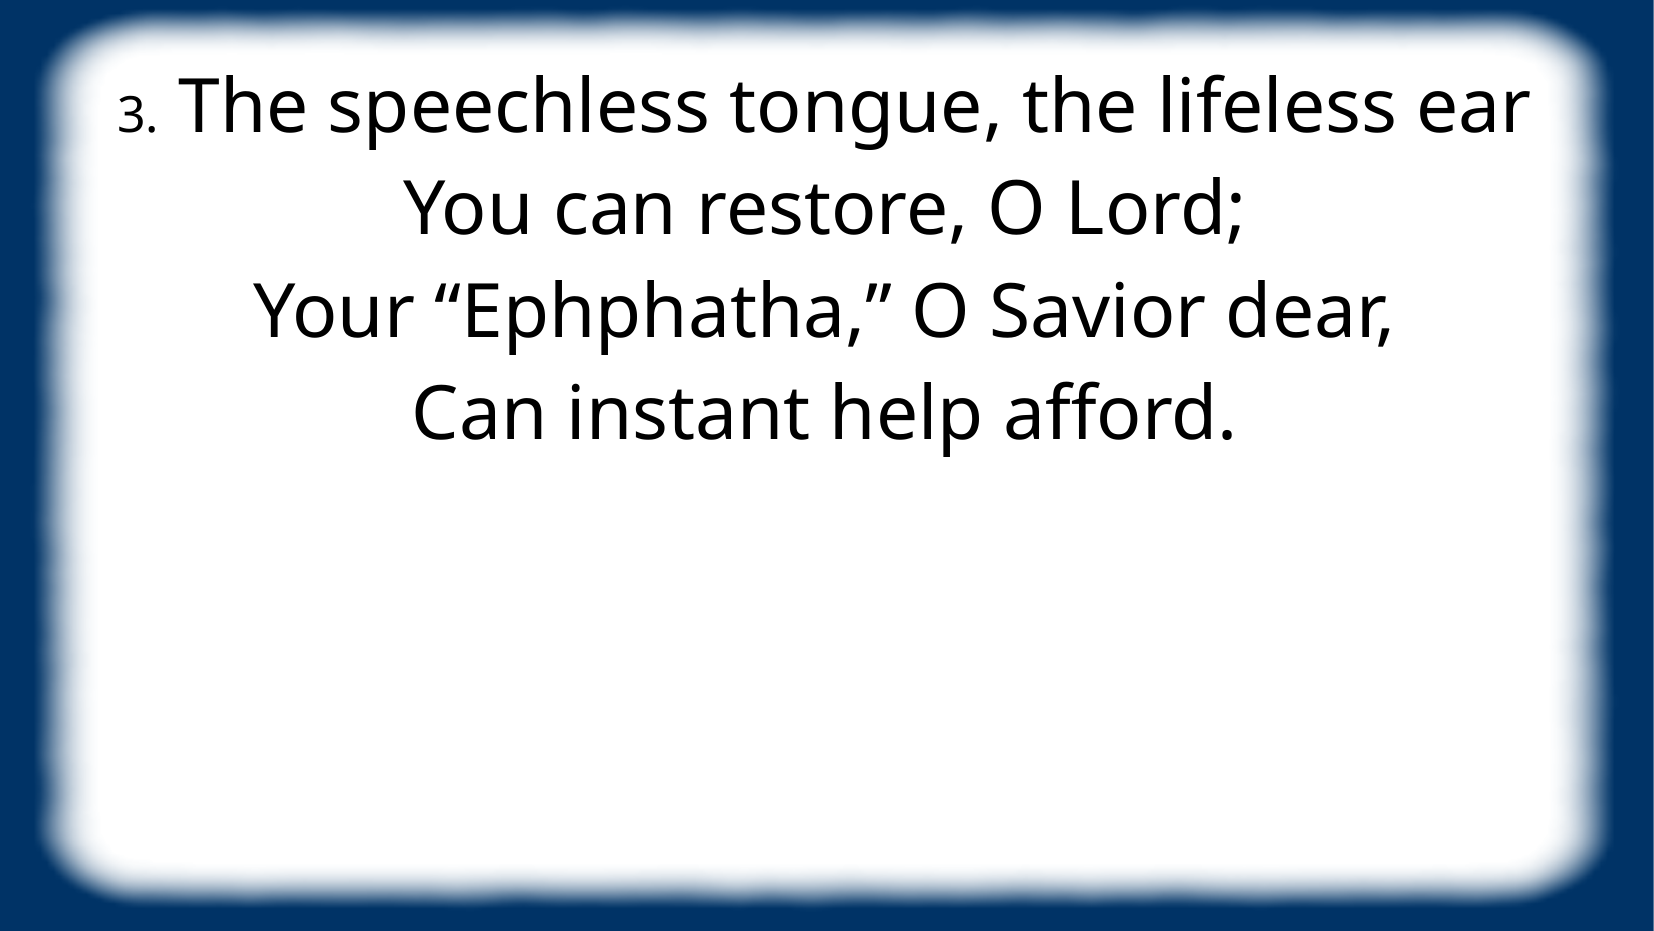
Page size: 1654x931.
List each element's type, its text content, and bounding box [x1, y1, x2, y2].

picture [0, 0, 1654, 931]
text_box 3. The speechless tongue, the lifeless ear You can restore, O Lord; Your “Ephphatha,” O Savior dear, Can instant help afford. [90, 45, 1561, 460]
